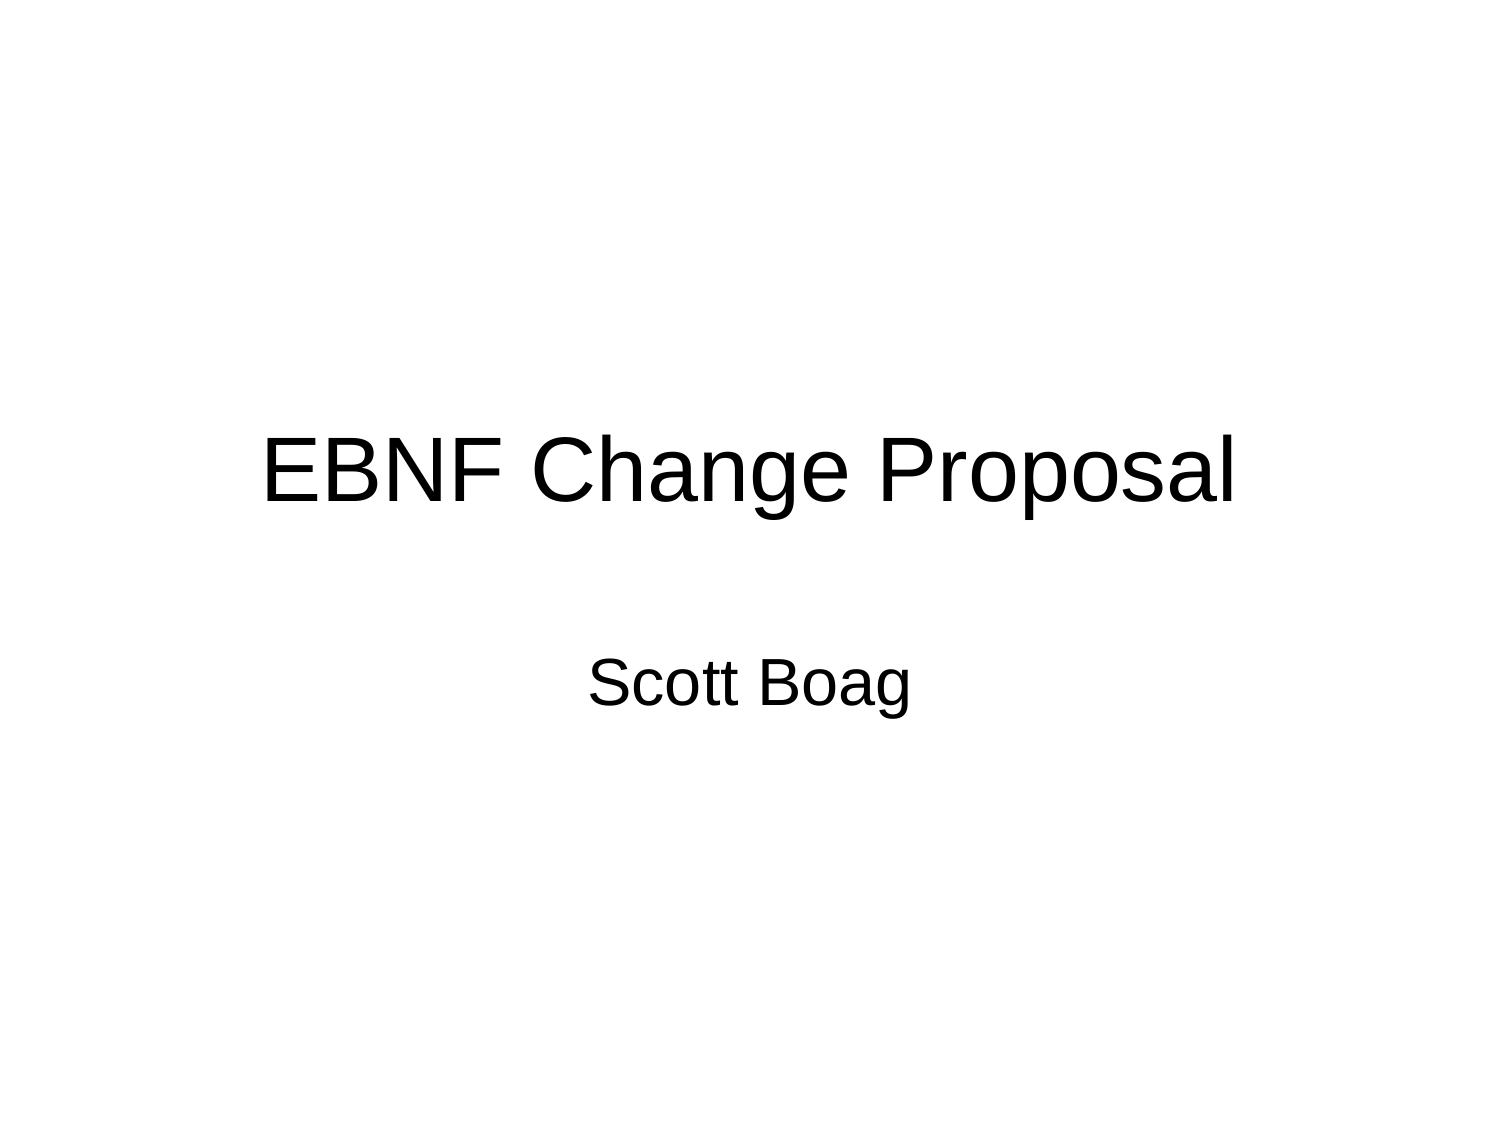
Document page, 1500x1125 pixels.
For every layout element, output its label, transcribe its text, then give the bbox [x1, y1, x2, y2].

subtitle Scott Boag [225, 637, 1276, 926]
title EBNF Change Proposal [112, 349, 1388, 591]
